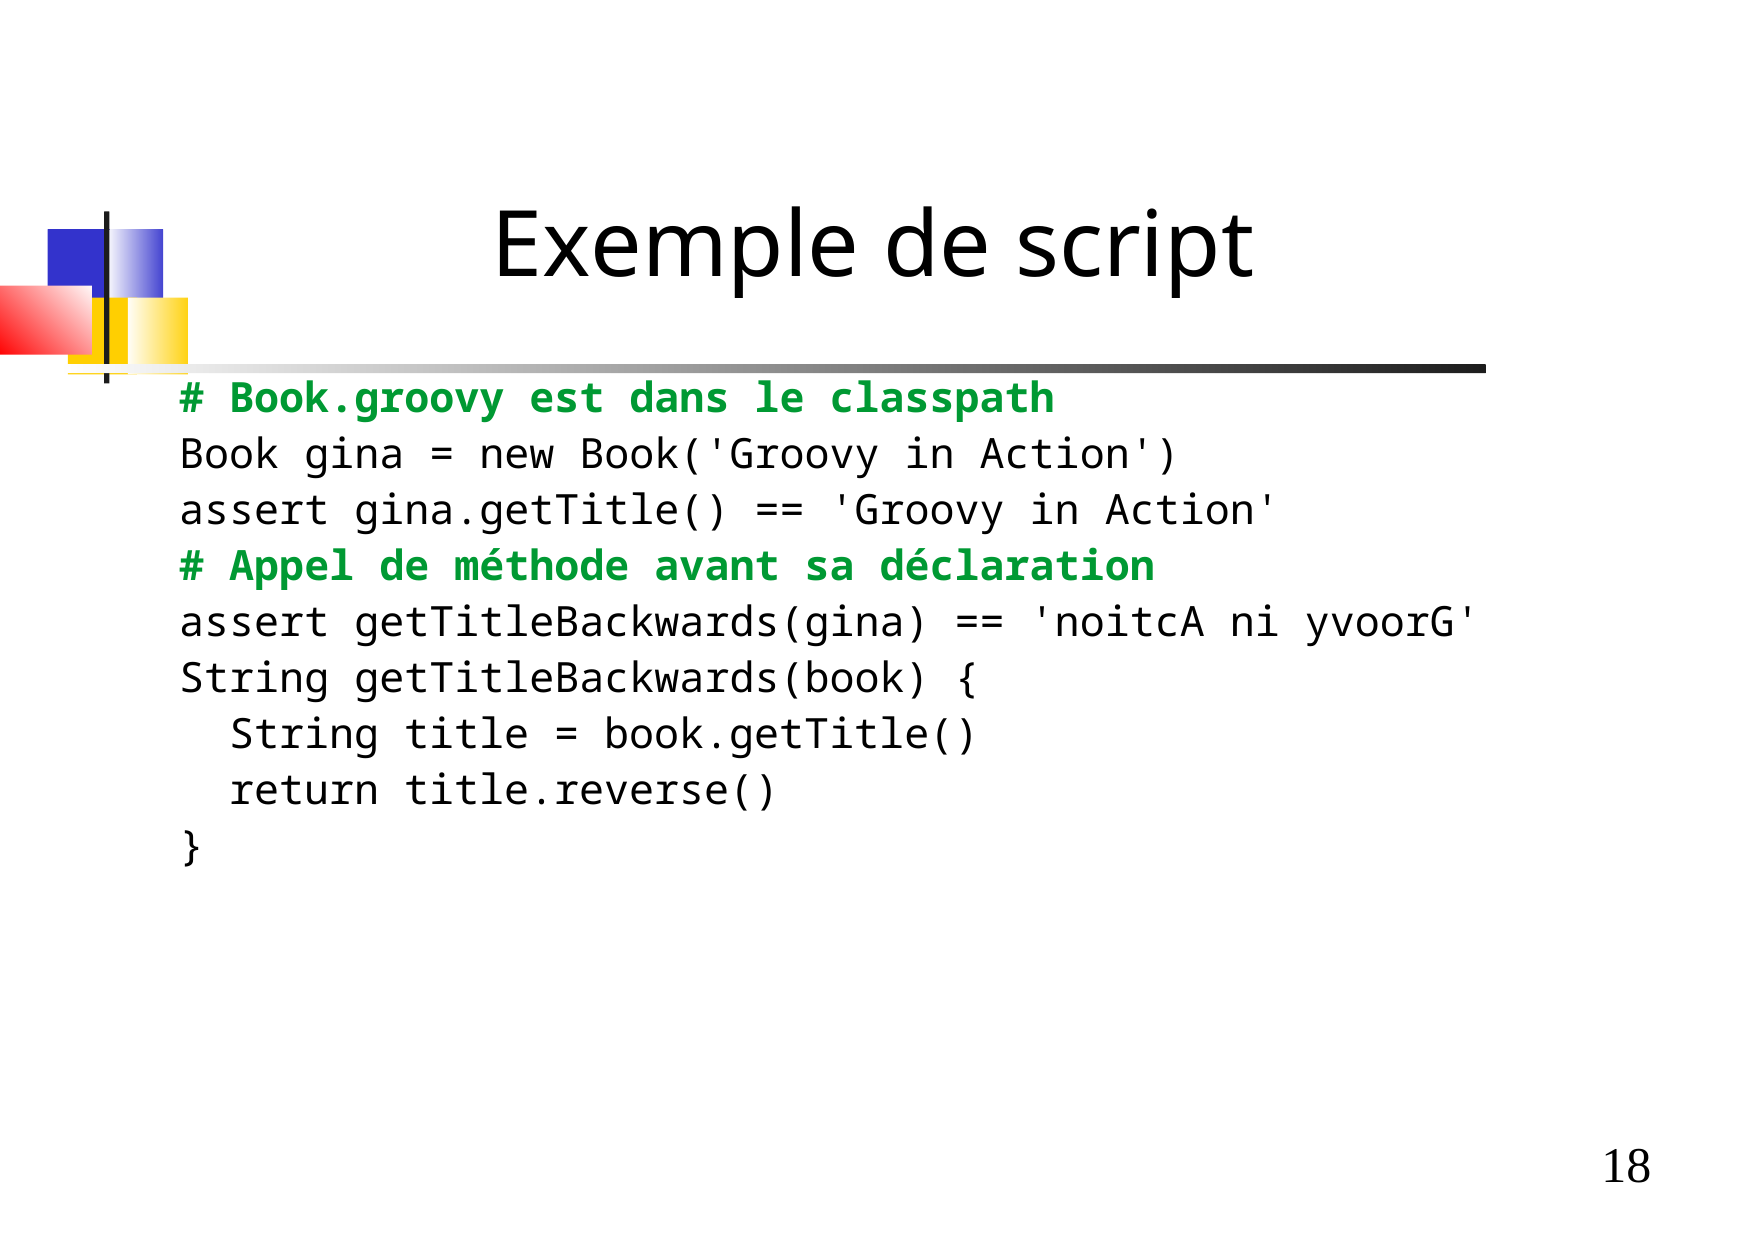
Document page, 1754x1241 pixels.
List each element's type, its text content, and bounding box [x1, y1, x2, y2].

title Exemple de script [179, 139, 1567, 351]
list # Book.groovy est dans le classpath Book gina = new Book('Groovy in Action') assert gina.getTitle() == 'Groovy in Action' # Appel de méthode avant sa déclaration assert getTitleBackwards(gina) == 'noitcA ni yvoorG' String getTitleBackwards(book) { String title = book.getTitle() return title.reverse() } [179, 371, 1567, 1091]
